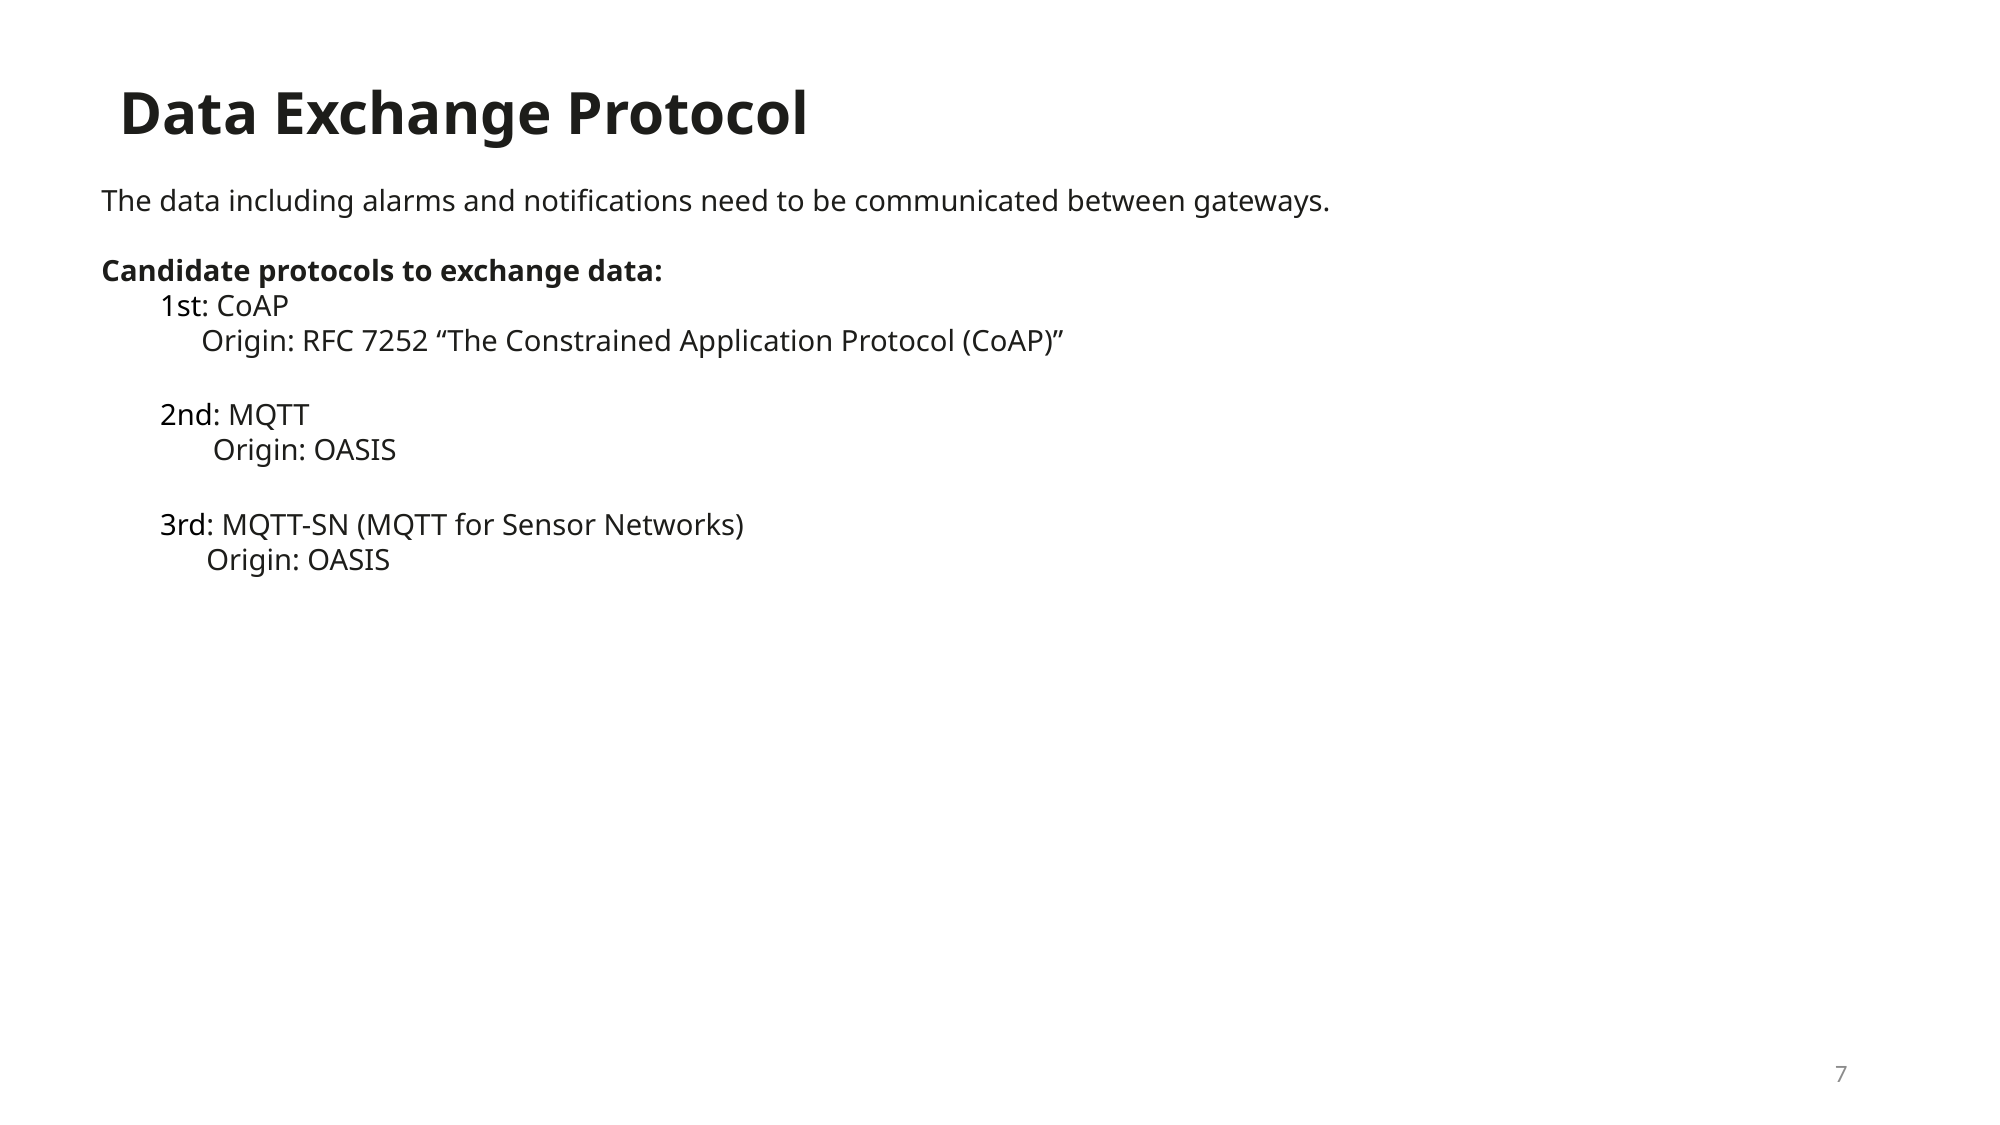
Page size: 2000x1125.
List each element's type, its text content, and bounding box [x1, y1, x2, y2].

text_box The data including alarms and notifications need to be communicated between gateways. Candidate protocols to exchange data: : CoAP Origin: RFC 7252 “The Constrained Application Protocol (CoAP)” : MQTT Origin: OASIS : MQTT-SN (MQTT for Sensor Networks) Origin: OASIS [86, 174, 1926, 619]
subtitle Data Exchange Protocol [119, 74, 1881, 174]
